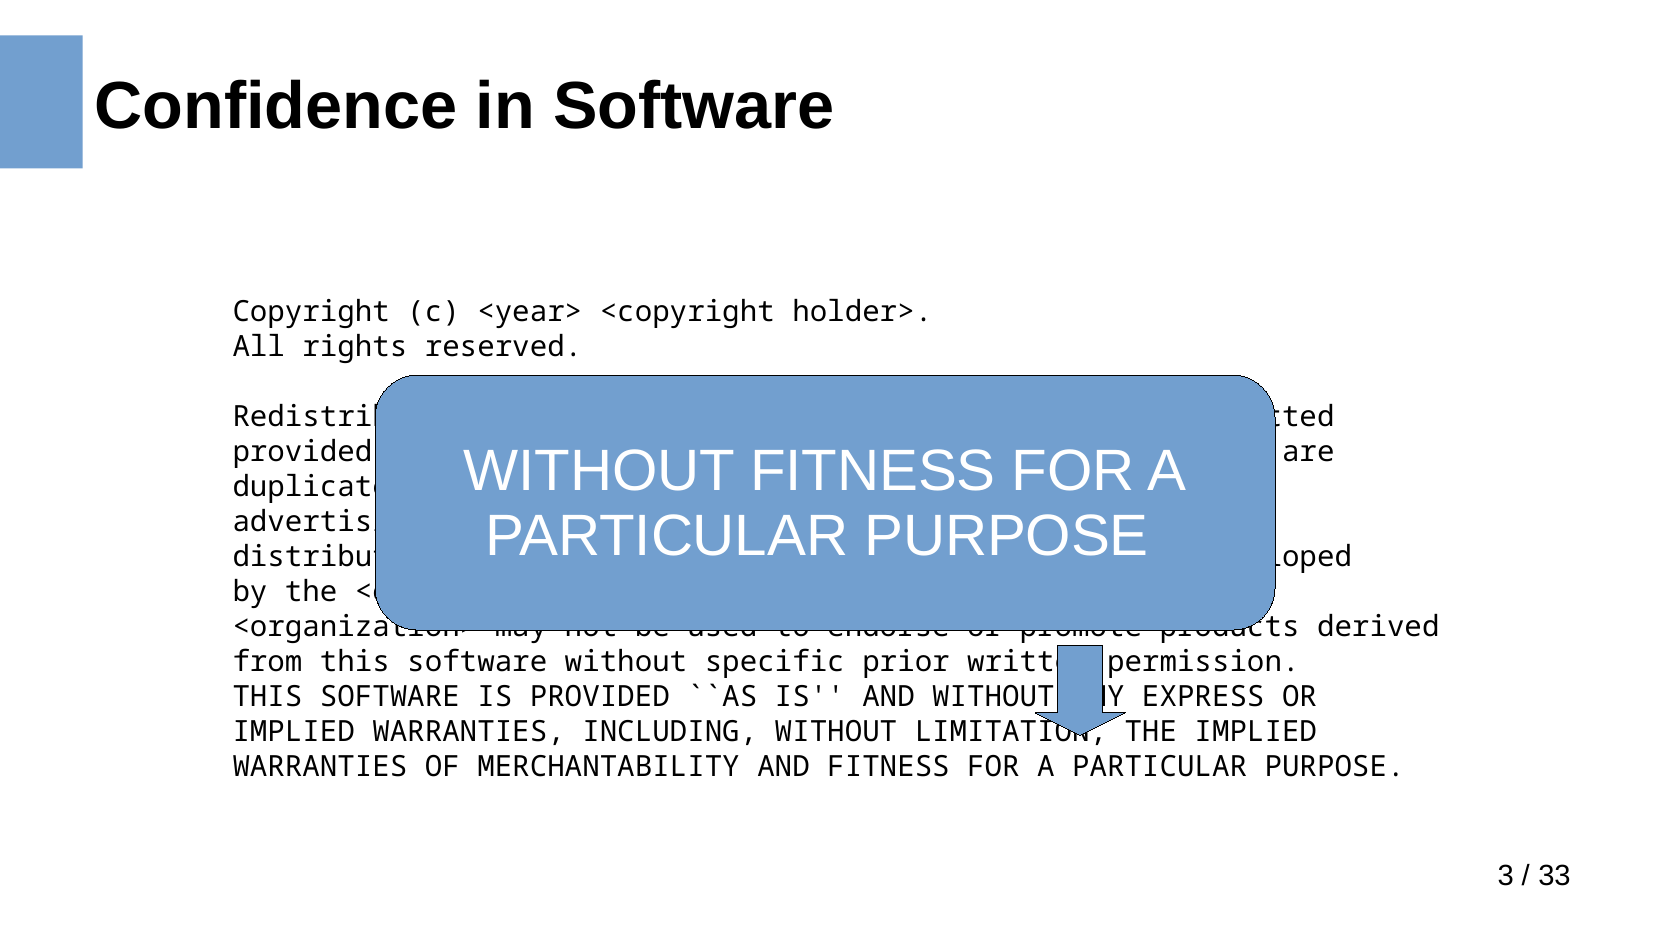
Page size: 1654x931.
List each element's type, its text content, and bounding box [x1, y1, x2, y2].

text_box [1035, 645, 1126, 736]
title Confidence in Software [94, 27, 1583, 184]
text_box Copyright (c) <year> <copyright holder>. All rights reserved. Redistribution and use in source and binary forms are permitted provided that the above copyright notice and this paragraph are duplicated in all such forms and that any documentation, advertising materials, and other materials related to such distribution and use acknowledge that the software was developed by the <organization>. The name of the <organization> may not be used to endorse or promote products derived from this software without specific prior written permission. THIS SOFTWARE IS PROVIDED ``AS IS'' AND WITHOUT ANY EXPRESS OR IMPLIED WARRANTIES, INCLUDING, WITHOUT LIMITATION, THE IMPLIED WARRANTIES OF MERCHANTABILITY AND FITNESS FOR A PARTICULAR PURPOSE. [217, 284, 1456, 790]
text_box WITHOUT FITNESS FOR A PARTICULAR PURPOSE [375, 375, 1276, 631]
